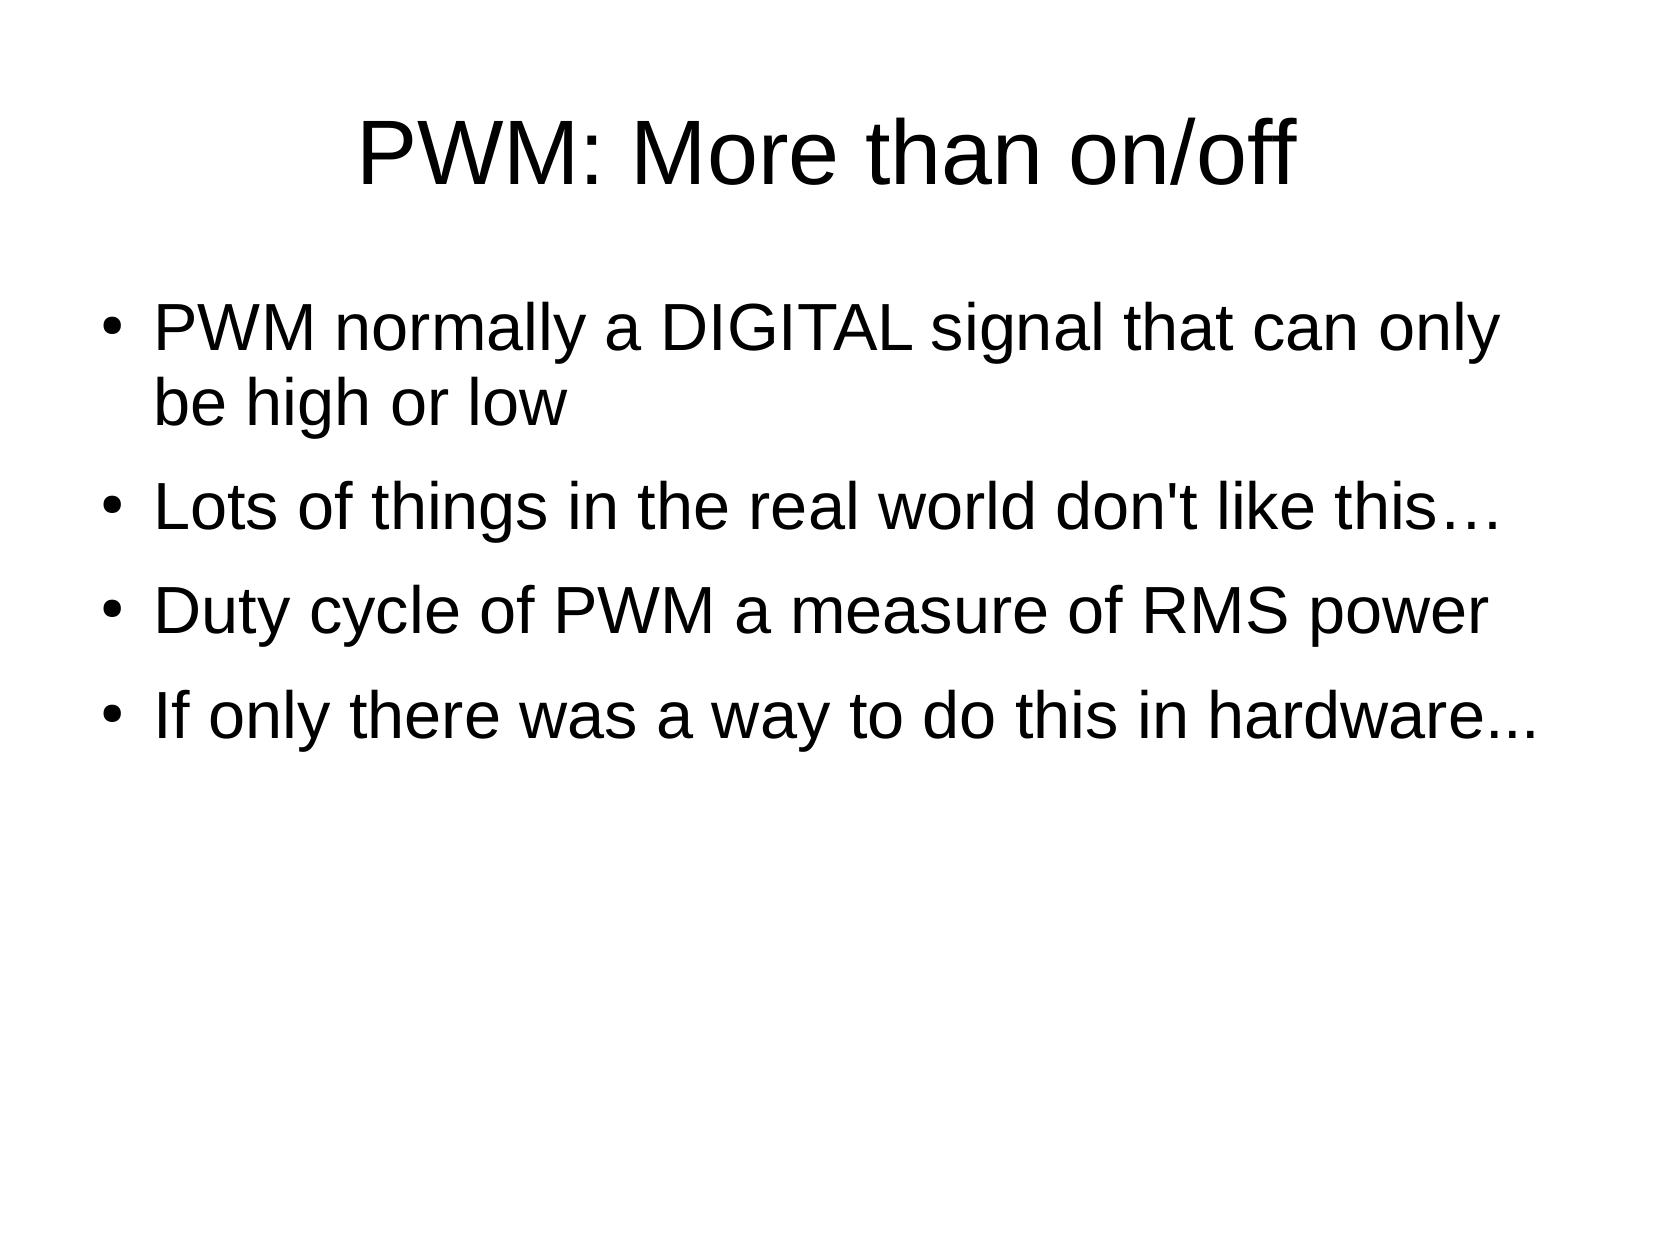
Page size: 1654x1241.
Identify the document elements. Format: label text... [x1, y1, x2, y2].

list PWM normally a DIGITAL signal that can only be high or low Lots of things in the real world don't like this… Duty cycle of PWM a measure of RMS power If only there was a way to do this in hardware... [82, 290, 1571, 1010]
title PWM: More than on/off [82, 49, 1571, 257]
